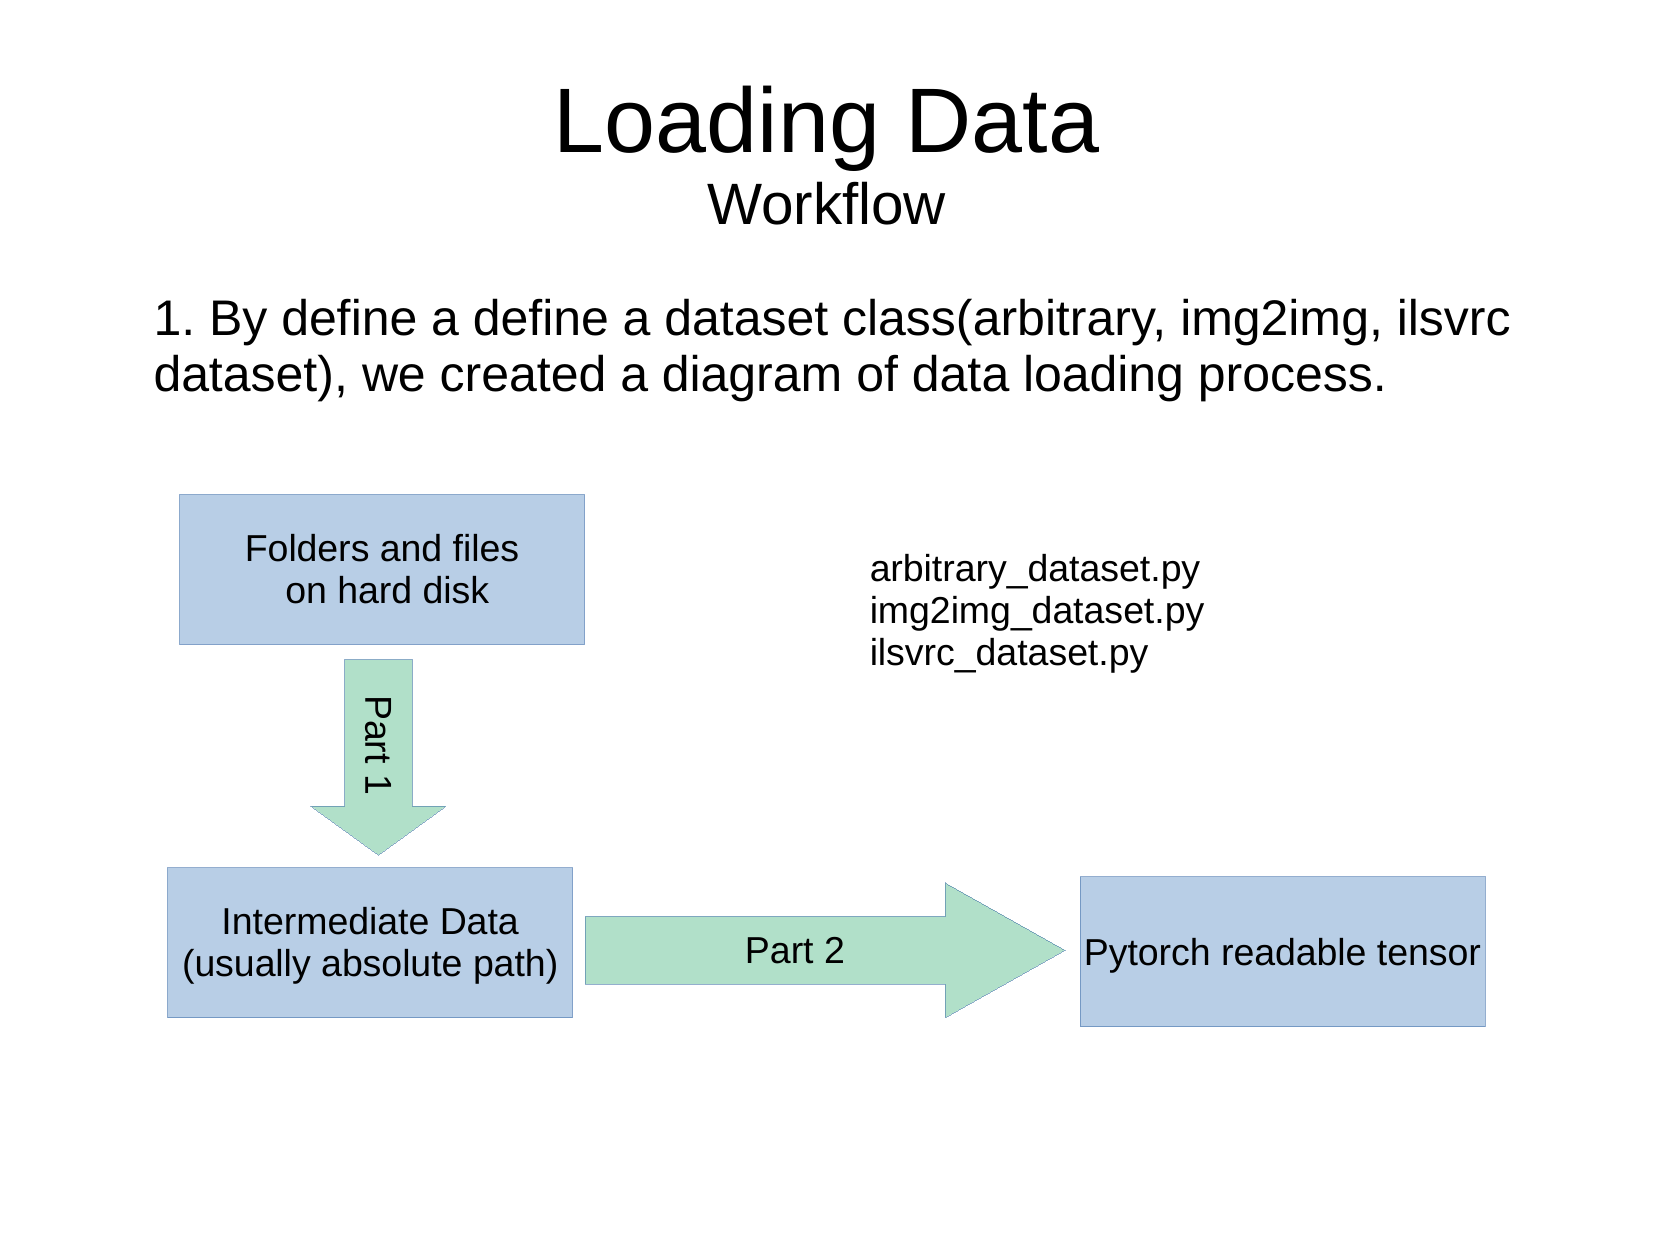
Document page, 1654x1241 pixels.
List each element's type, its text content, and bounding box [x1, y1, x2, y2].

text_box Folders and files on hard disk [179, 494, 585, 645]
text_box arbitrary_dataset.py img2img_dataset.py ilsvrc_dataset.py [855, 540, 1220, 681]
text_box Intermediate Data (usually absolute path) [167, 867, 573, 1018]
text_box Part 2 [585, 882, 1066, 1018]
text_box Pytorch readable tensor [1080, 876, 1486, 1027]
list 1. By define a define a dataset class(arbitrary, img2img, ilsvrc dataset), we created a diagram of data loading process. [82, 290, 1571, 1010]
title Loading Data Workflow [82, 49, 1571, 257]
text_box Part 1 [310, 659, 446, 856]
